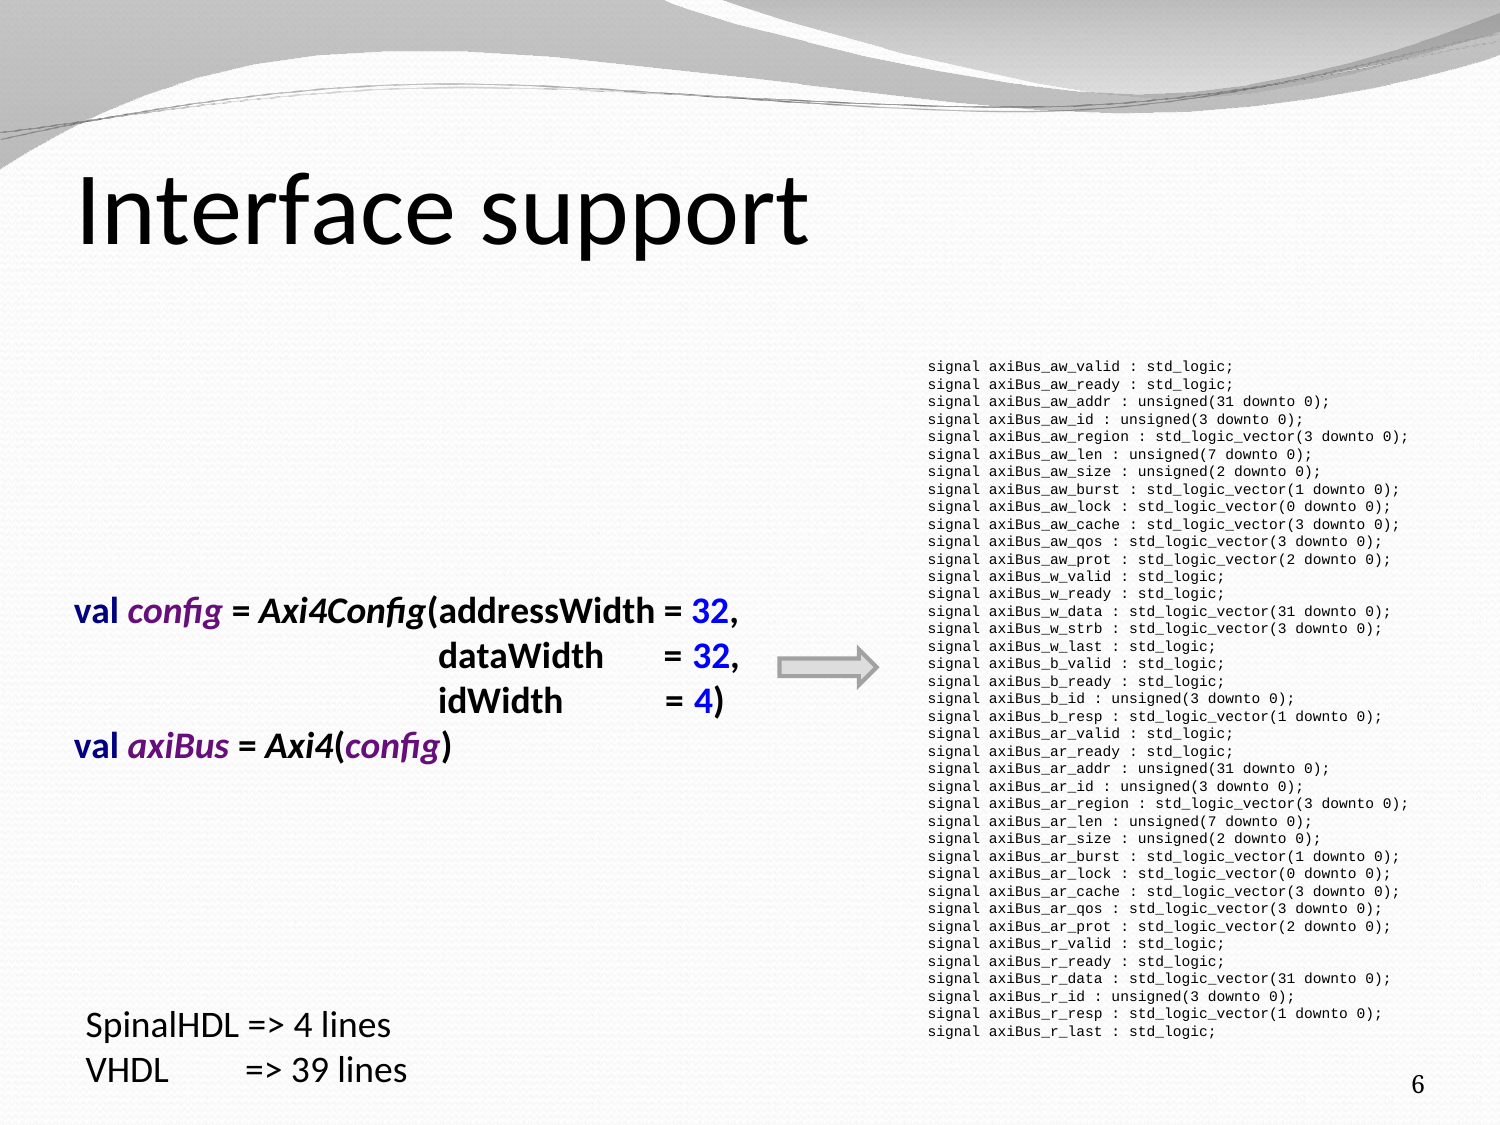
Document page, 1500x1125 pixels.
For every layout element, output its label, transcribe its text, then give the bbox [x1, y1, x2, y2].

title Interface support [75, 78, 1426, 266]
picture [0, 0, 1500, 1125]
text_box val config = Axi4Config(addressWidth = 32, dataWidth = 32, idWidth = 4) val axiBus = Axi4(config) [59, 578, 895, 780]
text_box signal axiBus_aw_valid : std_logic; signal axiBus_aw_ready : std_logic; signal axiBus_aw_addr : unsigned(31 downto 0); signal axiBus_aw_id : unsigned(3 downto 0); signal axiBus_aw_region : std_logic_vector(3 downto 0); signal axiBus_aw_len : unsigned(7 downto 0); signal axiBus_aw_size : unsigned(2 downto 0); signal axiBus_aw_burst : std_logic_vector(1 downto 0); signal axiBus_aw_lock : std_logic_vector(0 downto 0); signal axiBus_aw_cache : std_logic_vector(3 downto 0); signal axiBus_aw_qos : std_logic_vector(3 downto 0); signal axiBus_aw_prot : std_logic_vector(2 downto 0); signal axiBus_w_valid : std_logic; signal axiBus_w_ready : std_logic; signal axiBus_w_data : std_logic_vector(31 downto 0); signal axiBus_w_strb : std_logic_vector(3 downto 0); signal axiBus_w_last : std_logic; signal axiBus_b_valid : std_logic; signal axiBus_b_ready : std_logic; signal axiBus_b_id : unsigned(3 downto 0); signal axiBus_b_resp : std_logic_vector(1 downto 0); signal axiBus_ar_valid : std_logic; signal axiBus_ar_ready : std_logic; signal axiBus_ar_addr : unsigned(31 downto 0); signal axiBus_ar_id : unsigned(3 downto 0); signal axiBus_ar_region : std_logic_vector(3 downto 0); signal axiBus_ar_len : unsigned(7 downto 0); signal axiBus_ar_size : unsigned(2 downto 0); signal axiBus_ar_burst : std_logic_vector(1 downto 0); signal axiBus_ar_lock : std_logic_vector(0 downto 0); signal axiBus_ar_cache : std_logic_vector(3 downto 0); signal axiBus_ar_qos : std_logic_vector(3 downto 0); signal axiBus_ar_prot : std_logic_vector(2 downto 0); signal axiBus_r_valid : std_logic; signal axiBus_r_ready : std_logic; signal axiBus_r_data : std_logic_vector(31 downto 0); signal axiBus_r_id : unsigned(3 downto 0); signal axiBus_r_resp : std_logic_vector(1 downto 0); signal axiBus_r_last : std_logic; [895, 349, 1477, 1052]
text_box SpinalHDL => 4 lines VHDL => 39 lines [70, 992, 424, 1097]
text_box <numéro> [1299, 1052, 1426, 1103]
